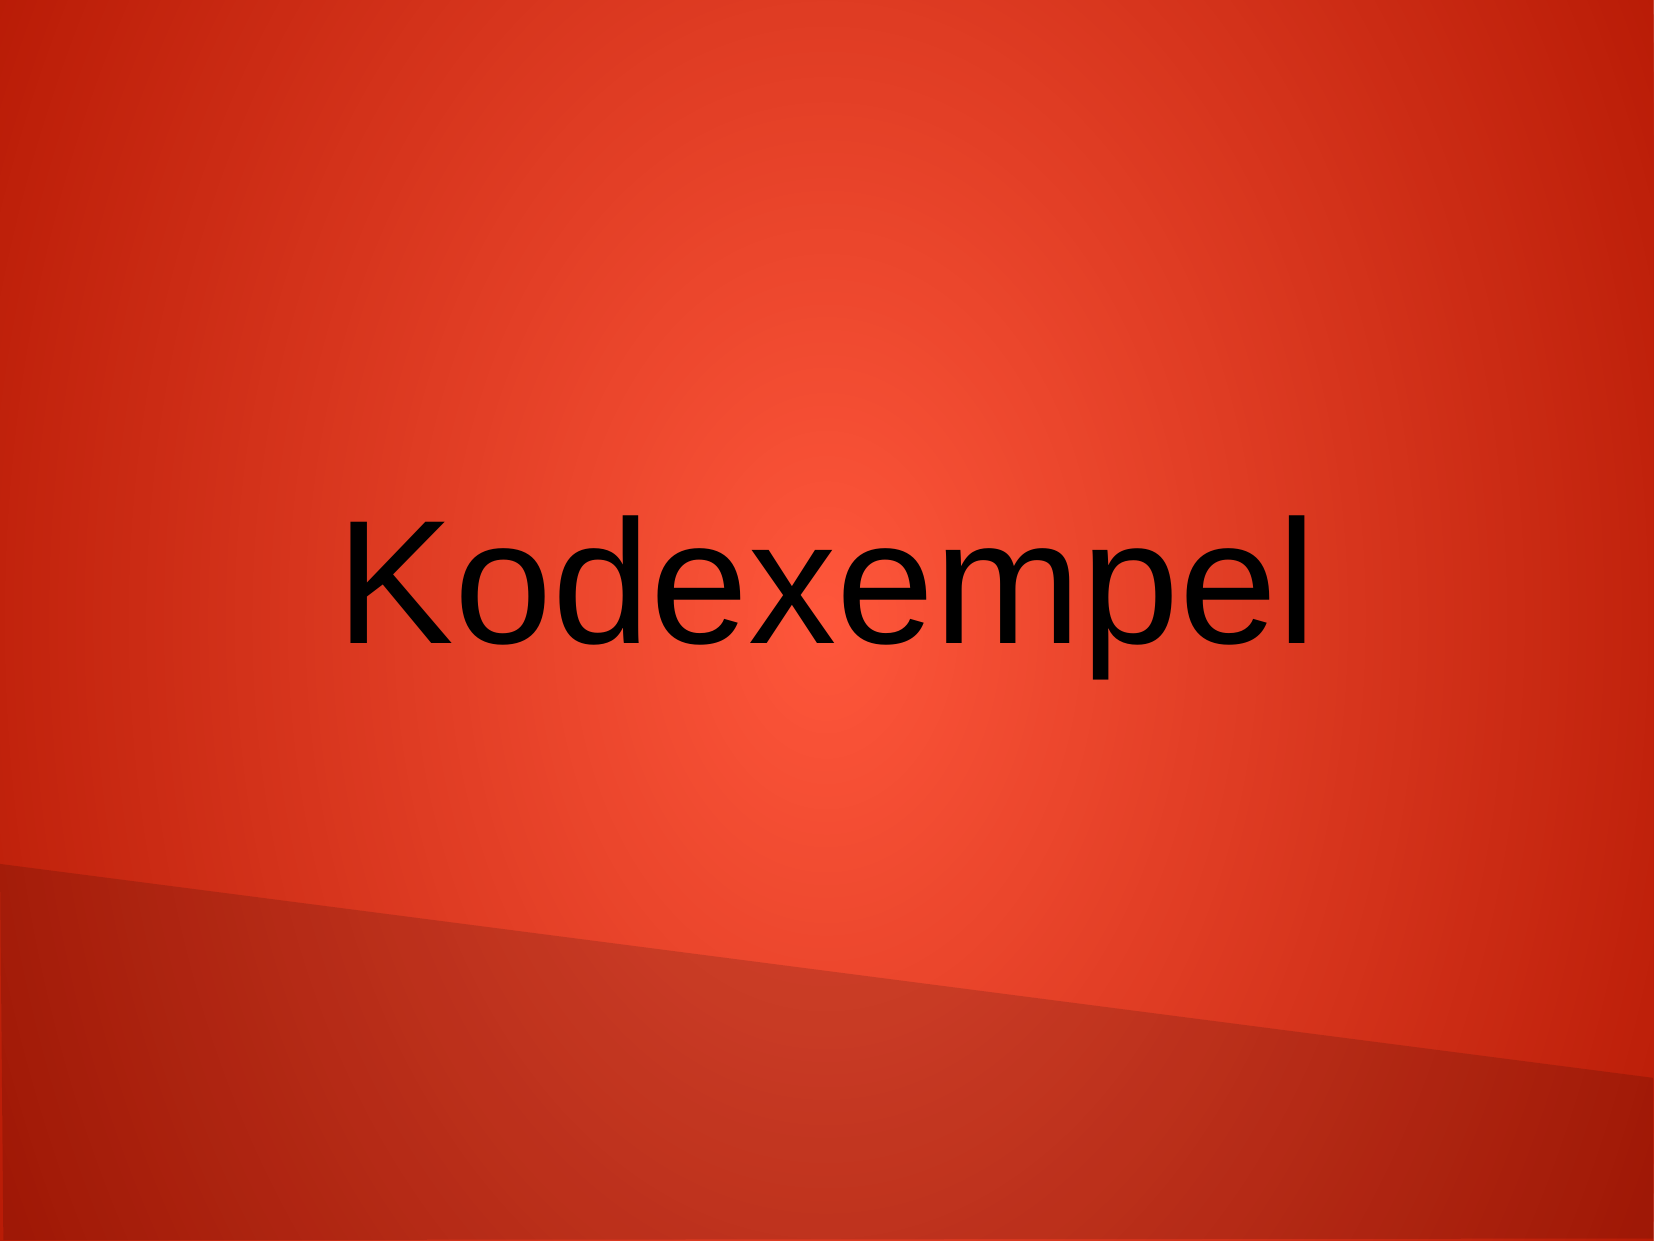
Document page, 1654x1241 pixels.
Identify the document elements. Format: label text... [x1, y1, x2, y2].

title Kodexempel [82, 480, 1571, 686]
